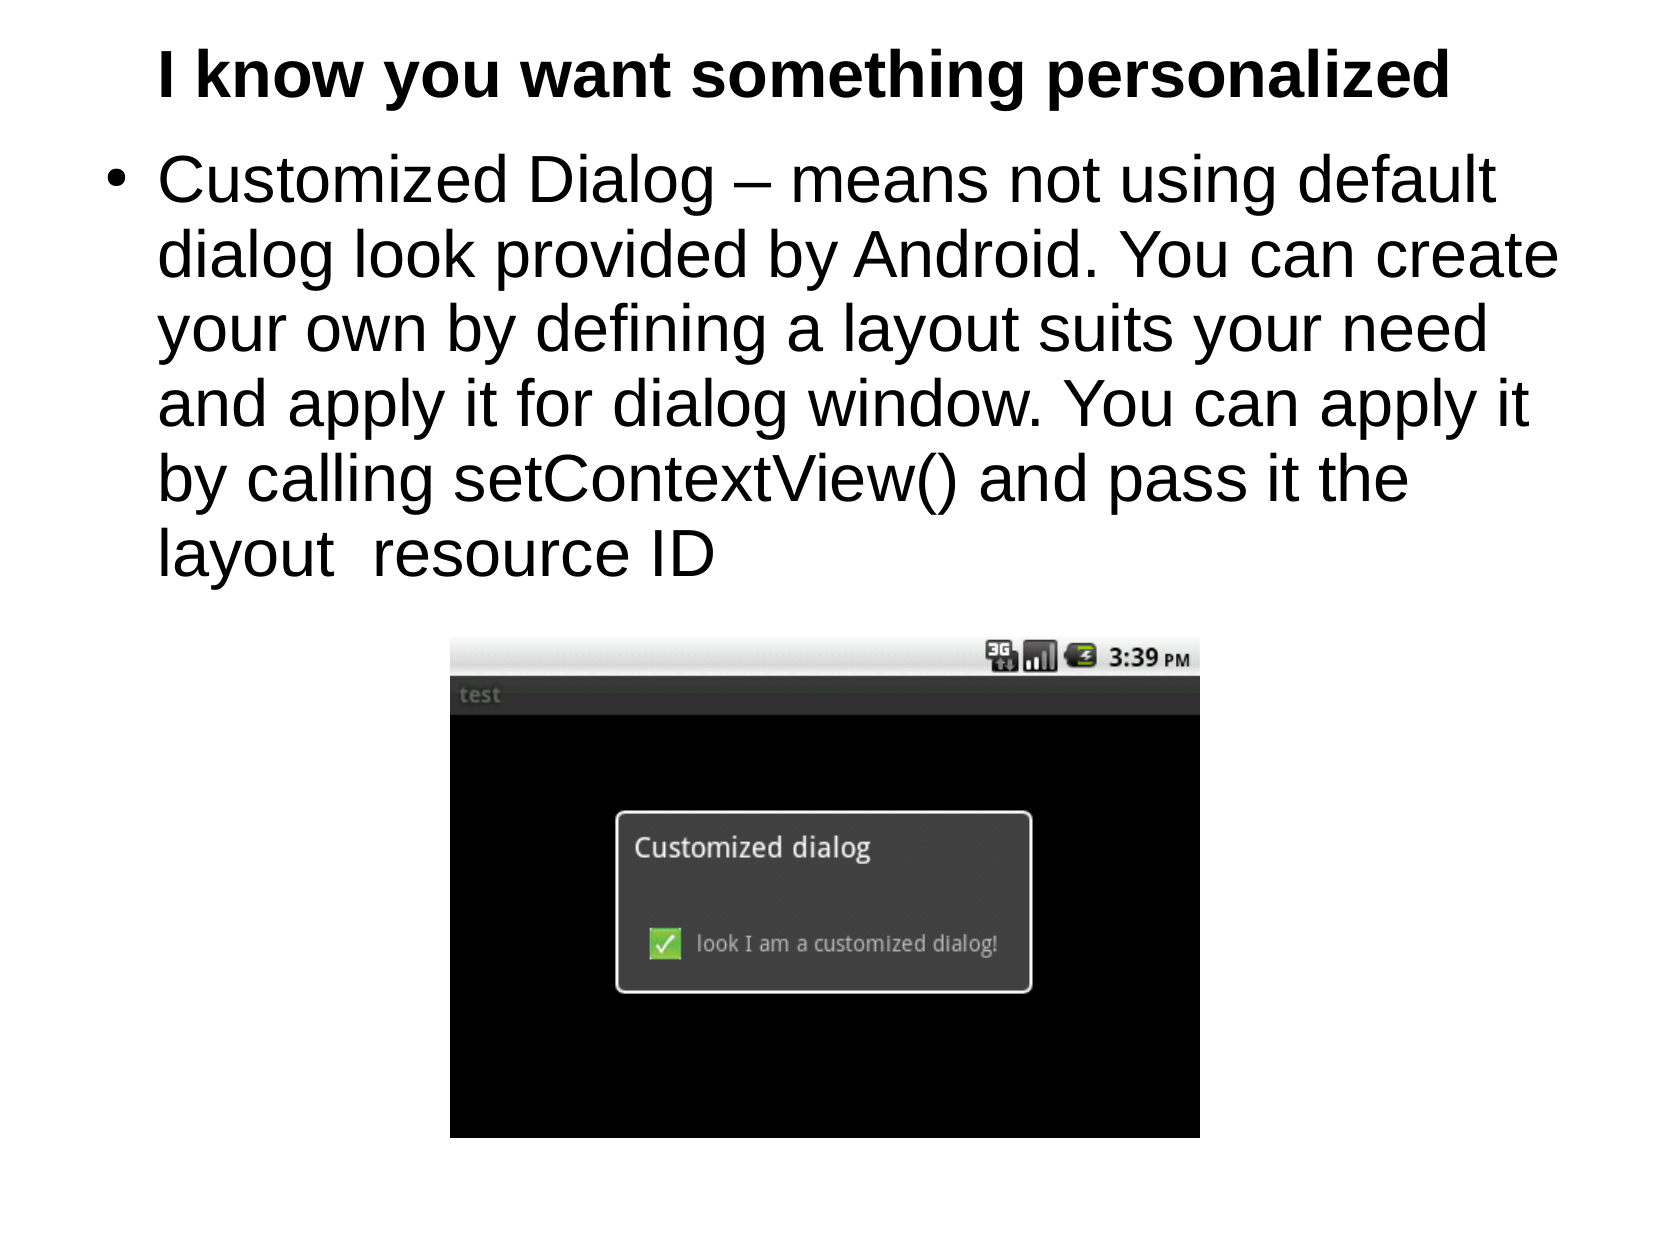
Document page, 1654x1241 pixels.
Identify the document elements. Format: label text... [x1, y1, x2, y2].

picture [450, 637, 1200, 1138]
list I know you want something personalized Customized Dialog – means not using default dialog look provided by Android. You can create your own by defining a layout suits your need and apply it for dialog window. You can apply it by calling setContextView() and pass it the layout resource ID [86, 37, 1576, 1201]
